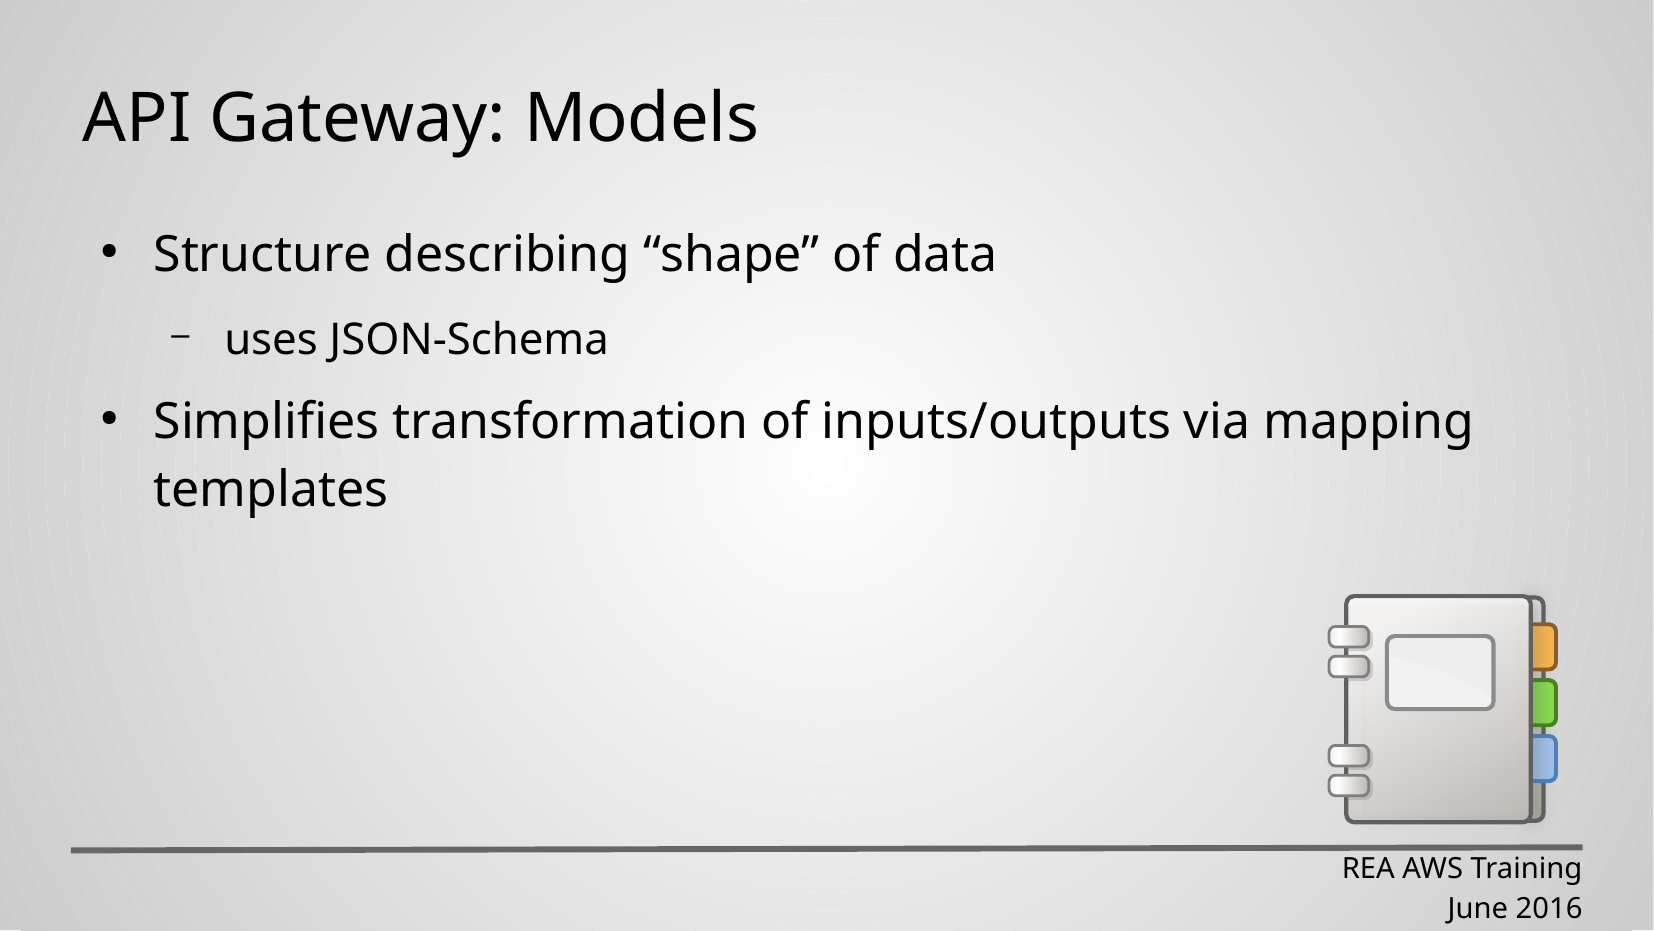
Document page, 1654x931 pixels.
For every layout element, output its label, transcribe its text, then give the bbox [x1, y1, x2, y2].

title API Gateway: Models [82, 37, 1571, 193]
list Structure describing “shape” of data uses JSON-Schema Simplifies transformation of inputs/outputs via mapping templates [82, 217, 1571, 827]
picture [1299, 566, 1584, 852]
